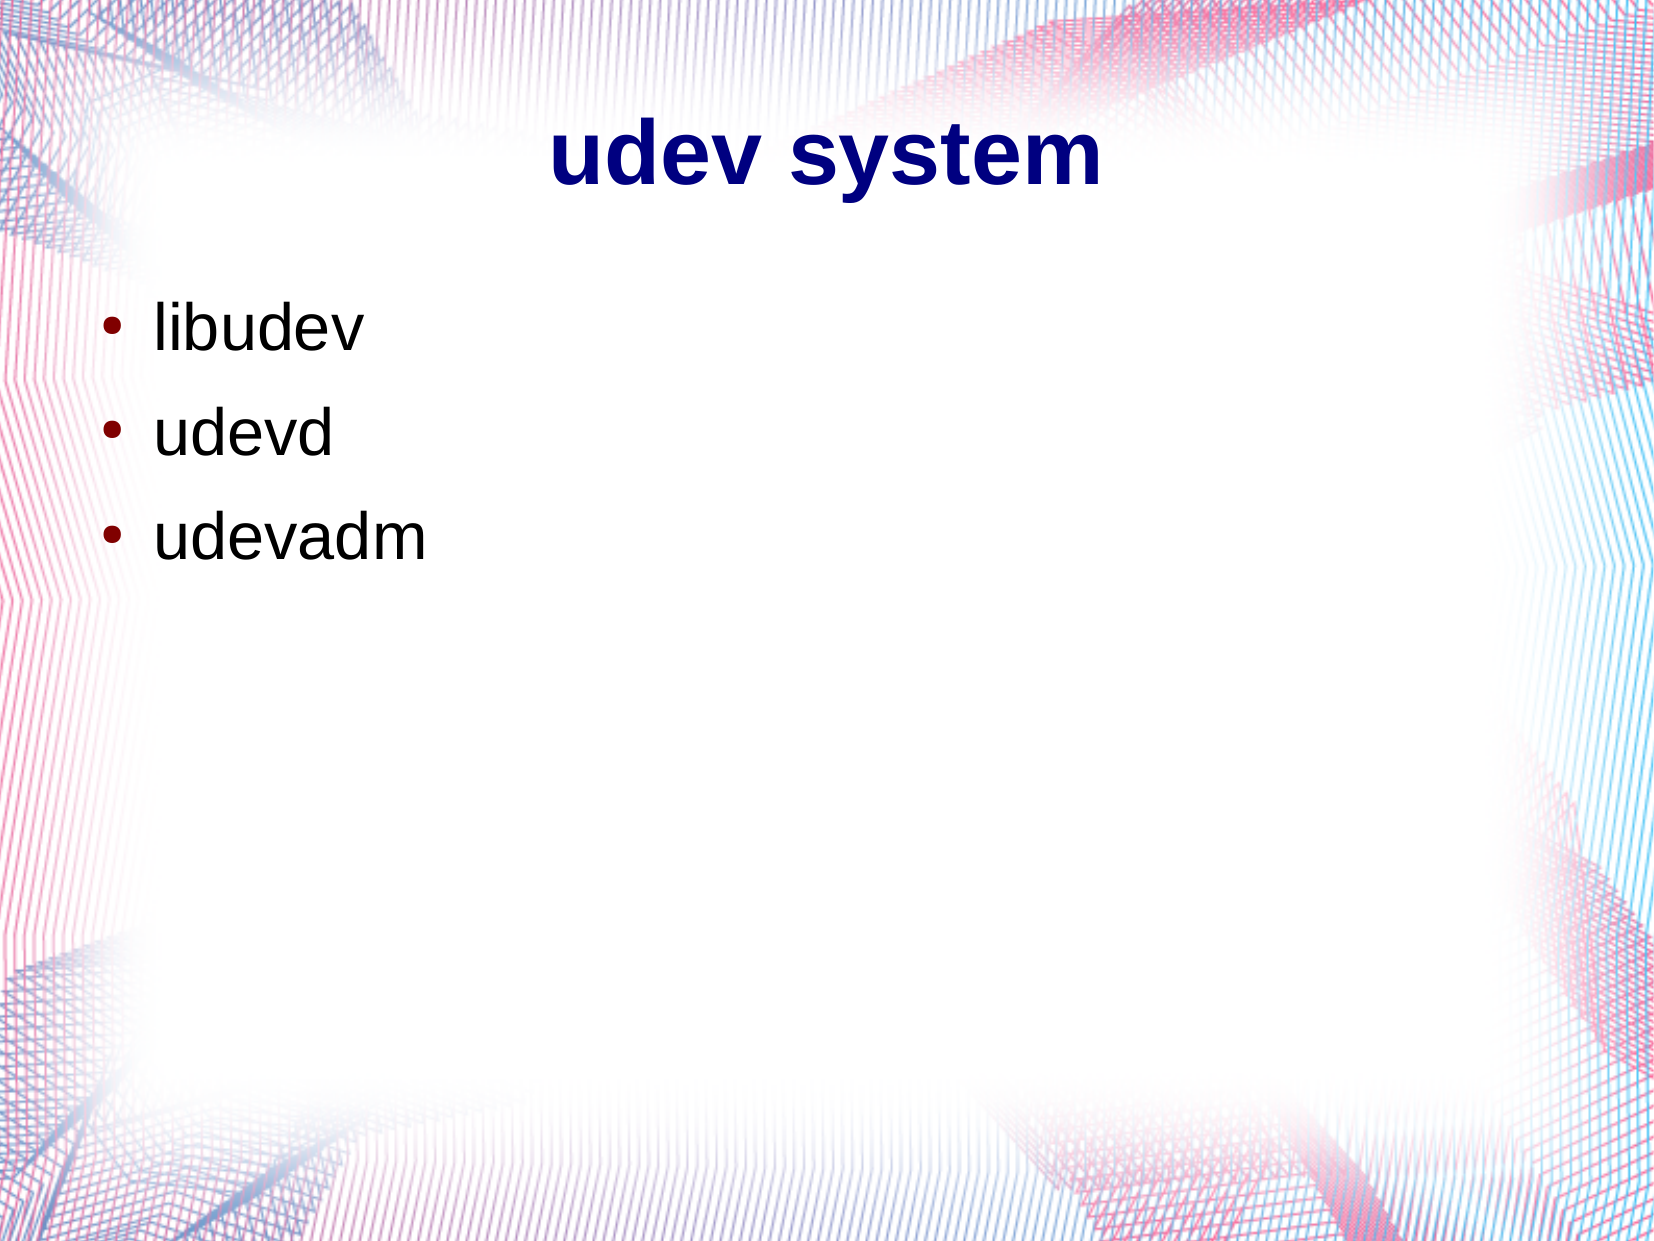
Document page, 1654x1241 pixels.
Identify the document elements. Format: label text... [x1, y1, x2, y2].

picture [0, 0, 1654, 1241]
list libudev udevd udevadm [82, 290, 1571, 1109]
title udev system [82, 49, 1571, 257]
